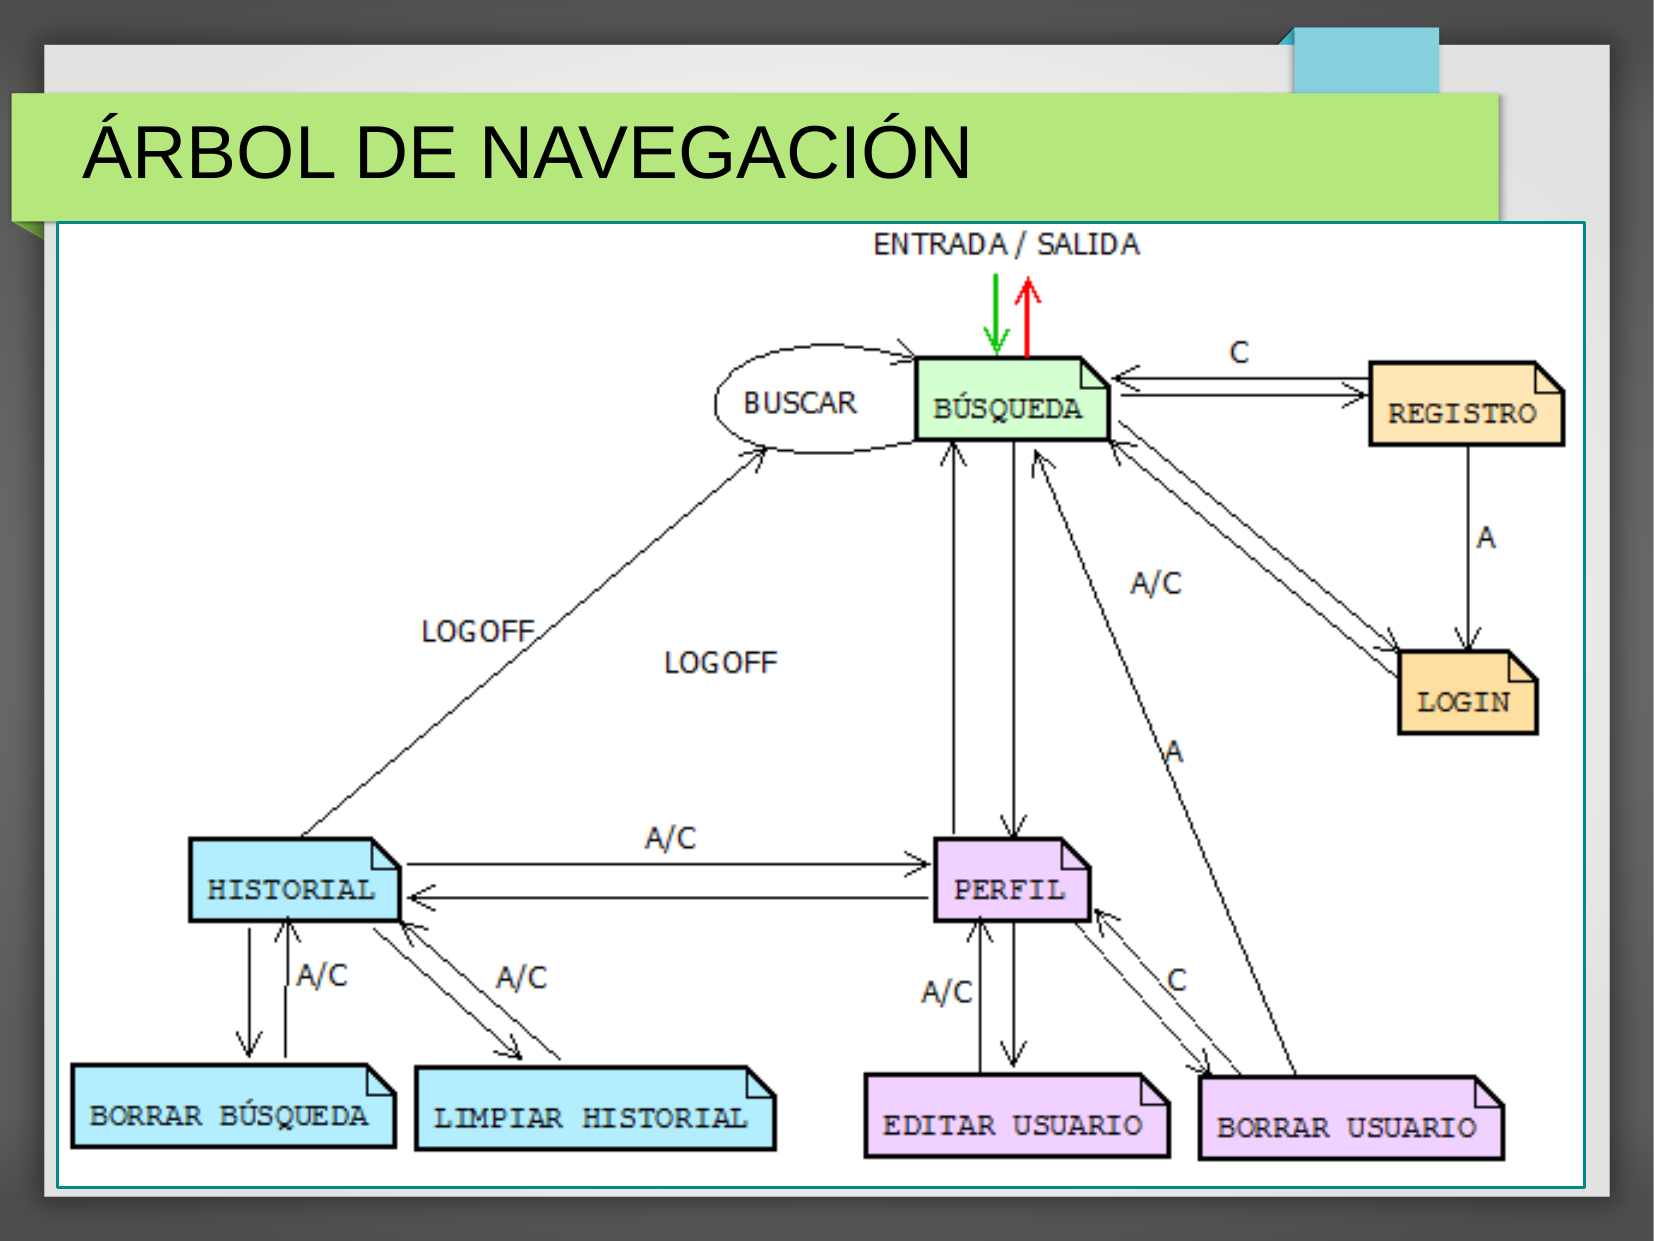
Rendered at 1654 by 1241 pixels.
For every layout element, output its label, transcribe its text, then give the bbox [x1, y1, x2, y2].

picture [0, 0, 1654, 1241]
title ÁRBOL DE NAVEGACIÓN [82, 49, 1571, 221]
